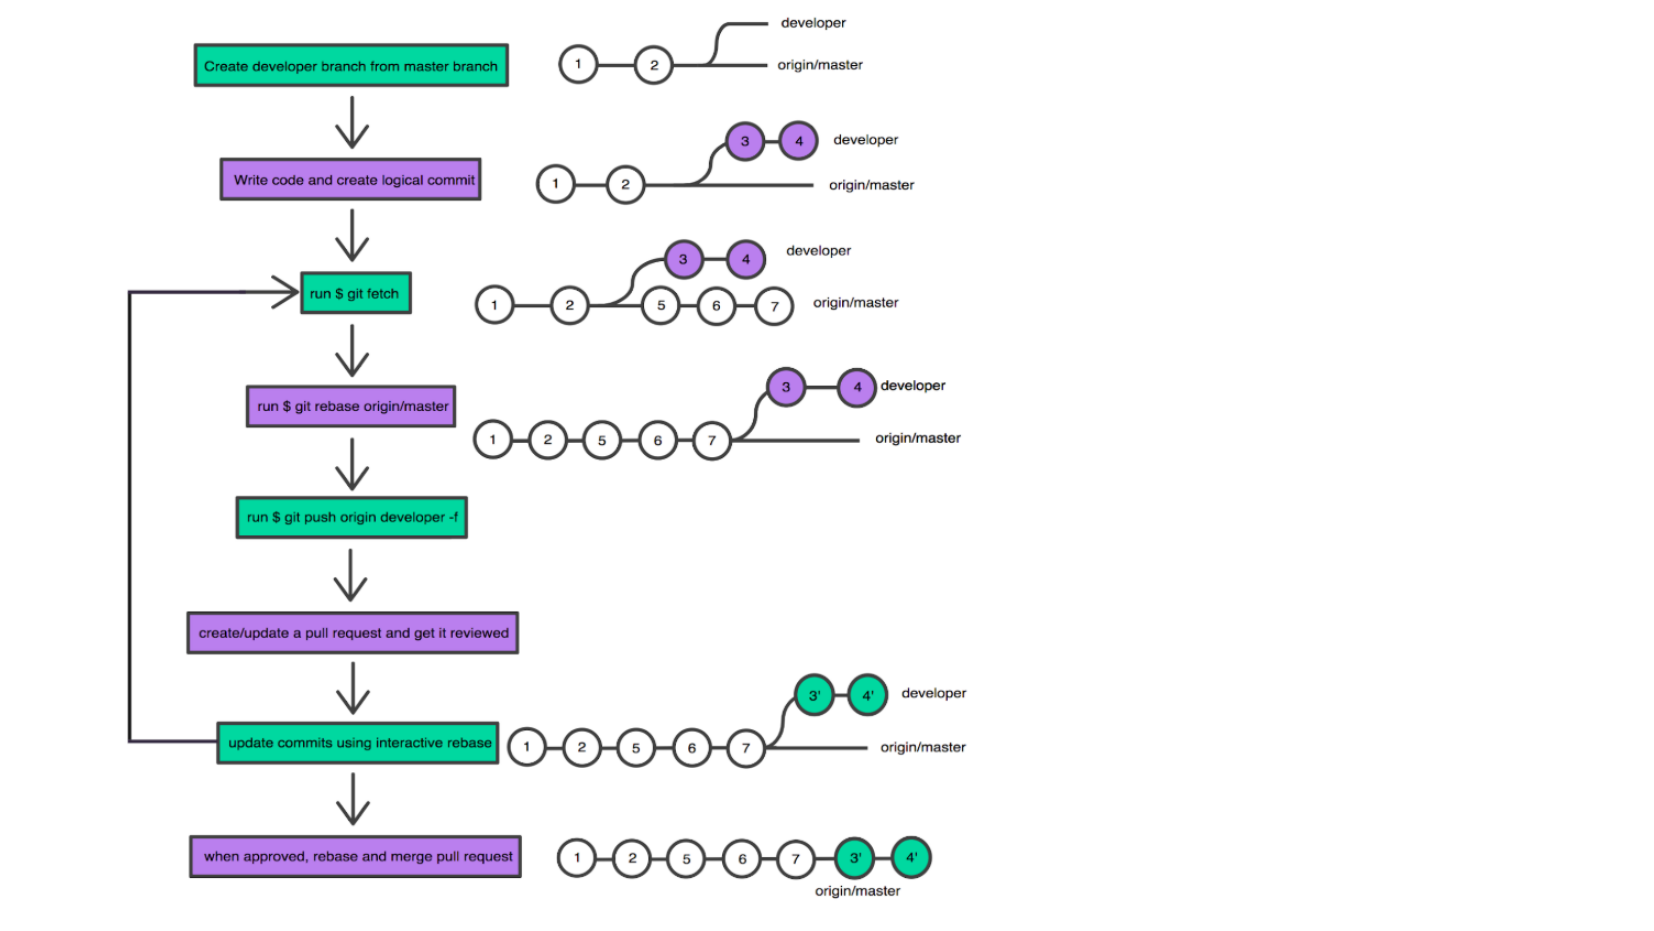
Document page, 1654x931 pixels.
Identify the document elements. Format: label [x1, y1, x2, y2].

picture [82, 0, 1028, 931]
